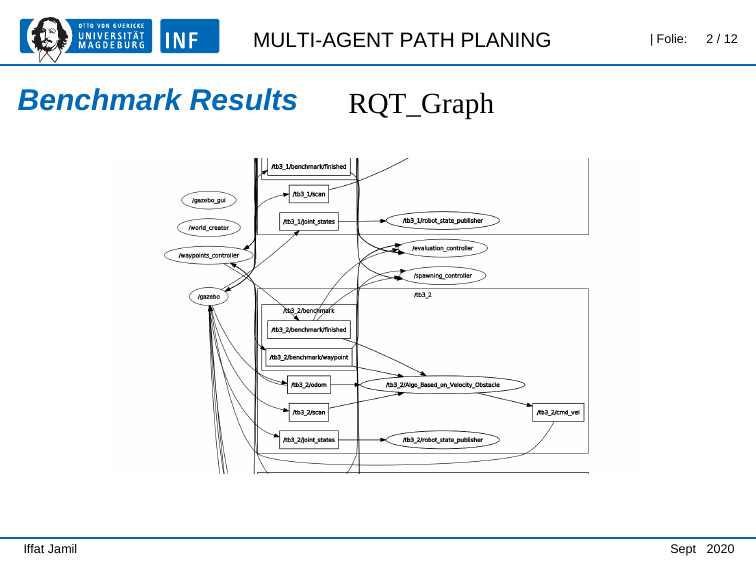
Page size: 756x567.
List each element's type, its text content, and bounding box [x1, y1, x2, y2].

picture [113, 158, 639, 474]
text_box RQT_Graph [0, 539, 756, 567]
text_box Benchmark Results [17, 83, 299, 117]
text_box [64, 18, 153, 54]
text_box 2020 [706, 542, 735, 557]
text_box Iffat Jamil [20, 542, 86, 557]
text_box [31, 17, 69, 63]
text_box | Folie: [650, 32, 688, 47]
text_box [160, 18, 220, 54]
text_box [19, 18, 35, 54]
text_box 2 / 12 [706, 32, 738, 47]
text_box Sept [649, 542, 697, 557]
text_box MULTI-AGENT PATH PLANING [253, 29, 552, 53]
text_box RQT_Graph [0, 0, 756, 64]
text_box RQT_Graph [0, 66, 756, 537]
